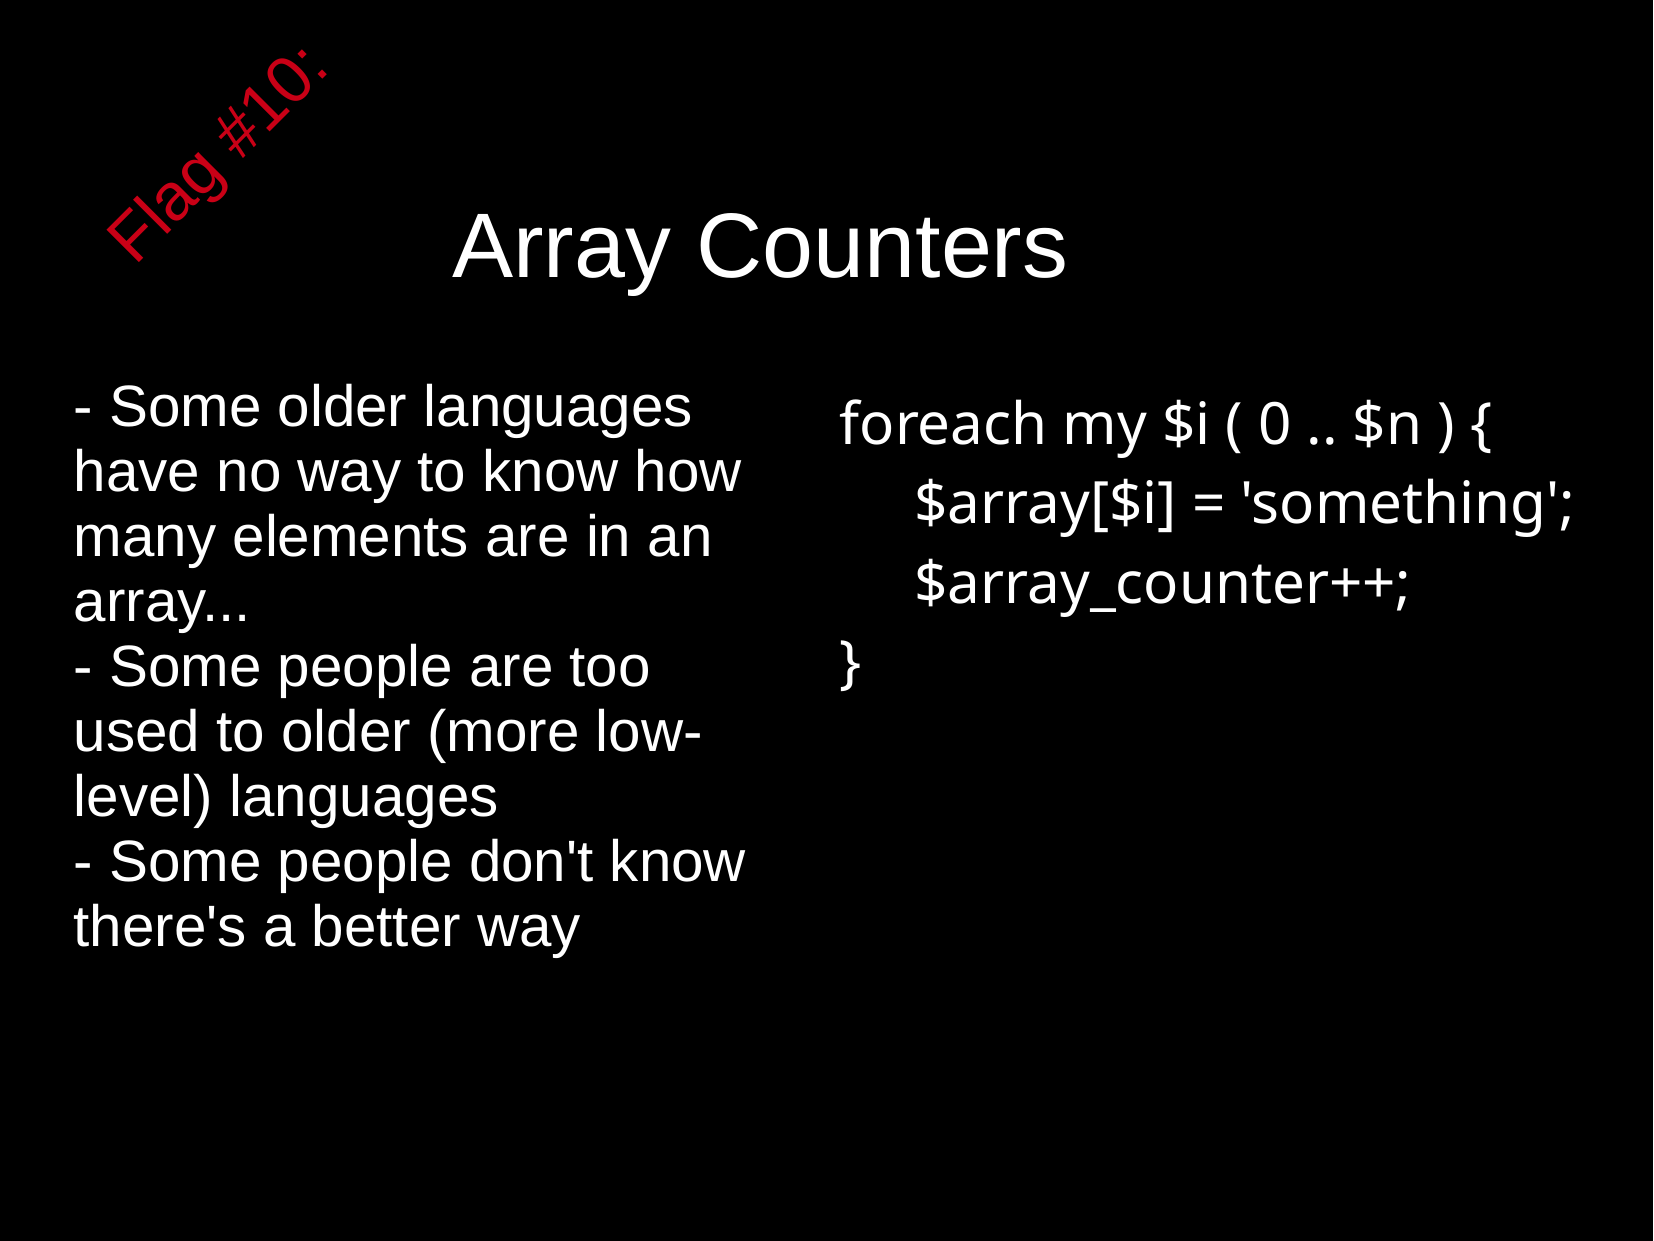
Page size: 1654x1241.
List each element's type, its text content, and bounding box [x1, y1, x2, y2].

text_box - Some older languages have no way to know how many elements are in an array... - Some people are too used to older (more low-level) languages - Some people don't know there's a better way [58, 366, 788, 1117]
text_box Array Counters [437, 187, 1081, 317]
text_box Flag #10: [77, 14, 361, 298]
text_box foreach my $i ( 0 .. $n ) { $array[$i] = 'something'; $array_counter++; } [825, 375, 1613, 1126]
